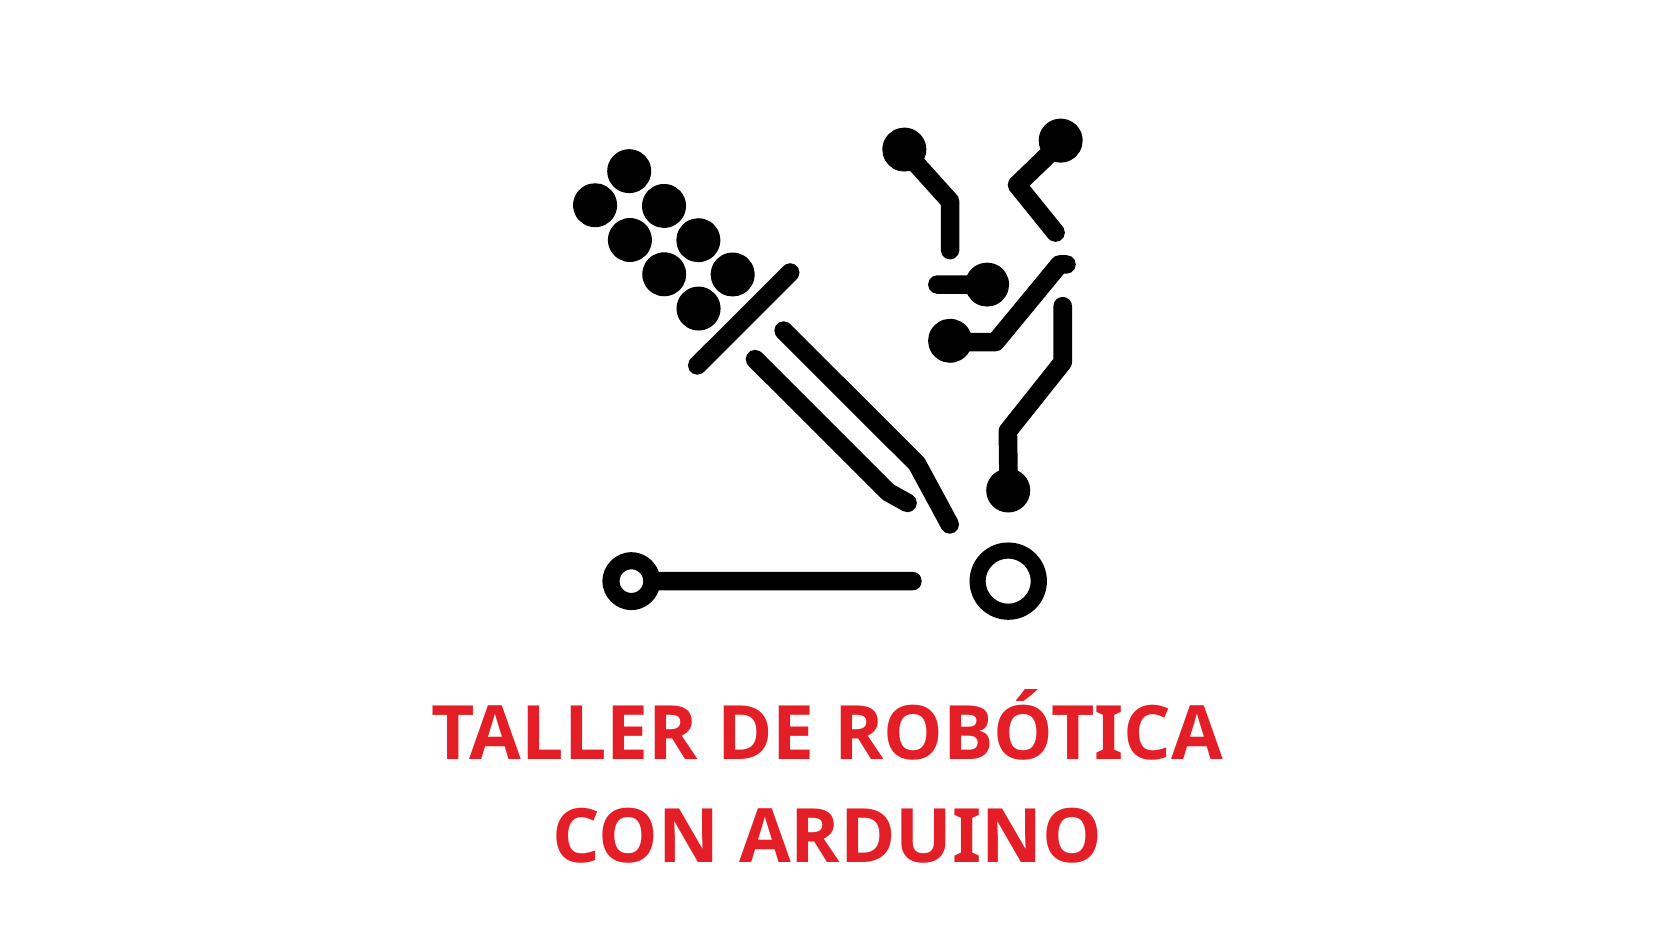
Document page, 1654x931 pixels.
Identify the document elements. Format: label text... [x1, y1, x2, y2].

picture [521, 63, 1135, 676]
title TALLER DE ROBÓTICA CON ARDUINO [17, 667, 1638, 898]
